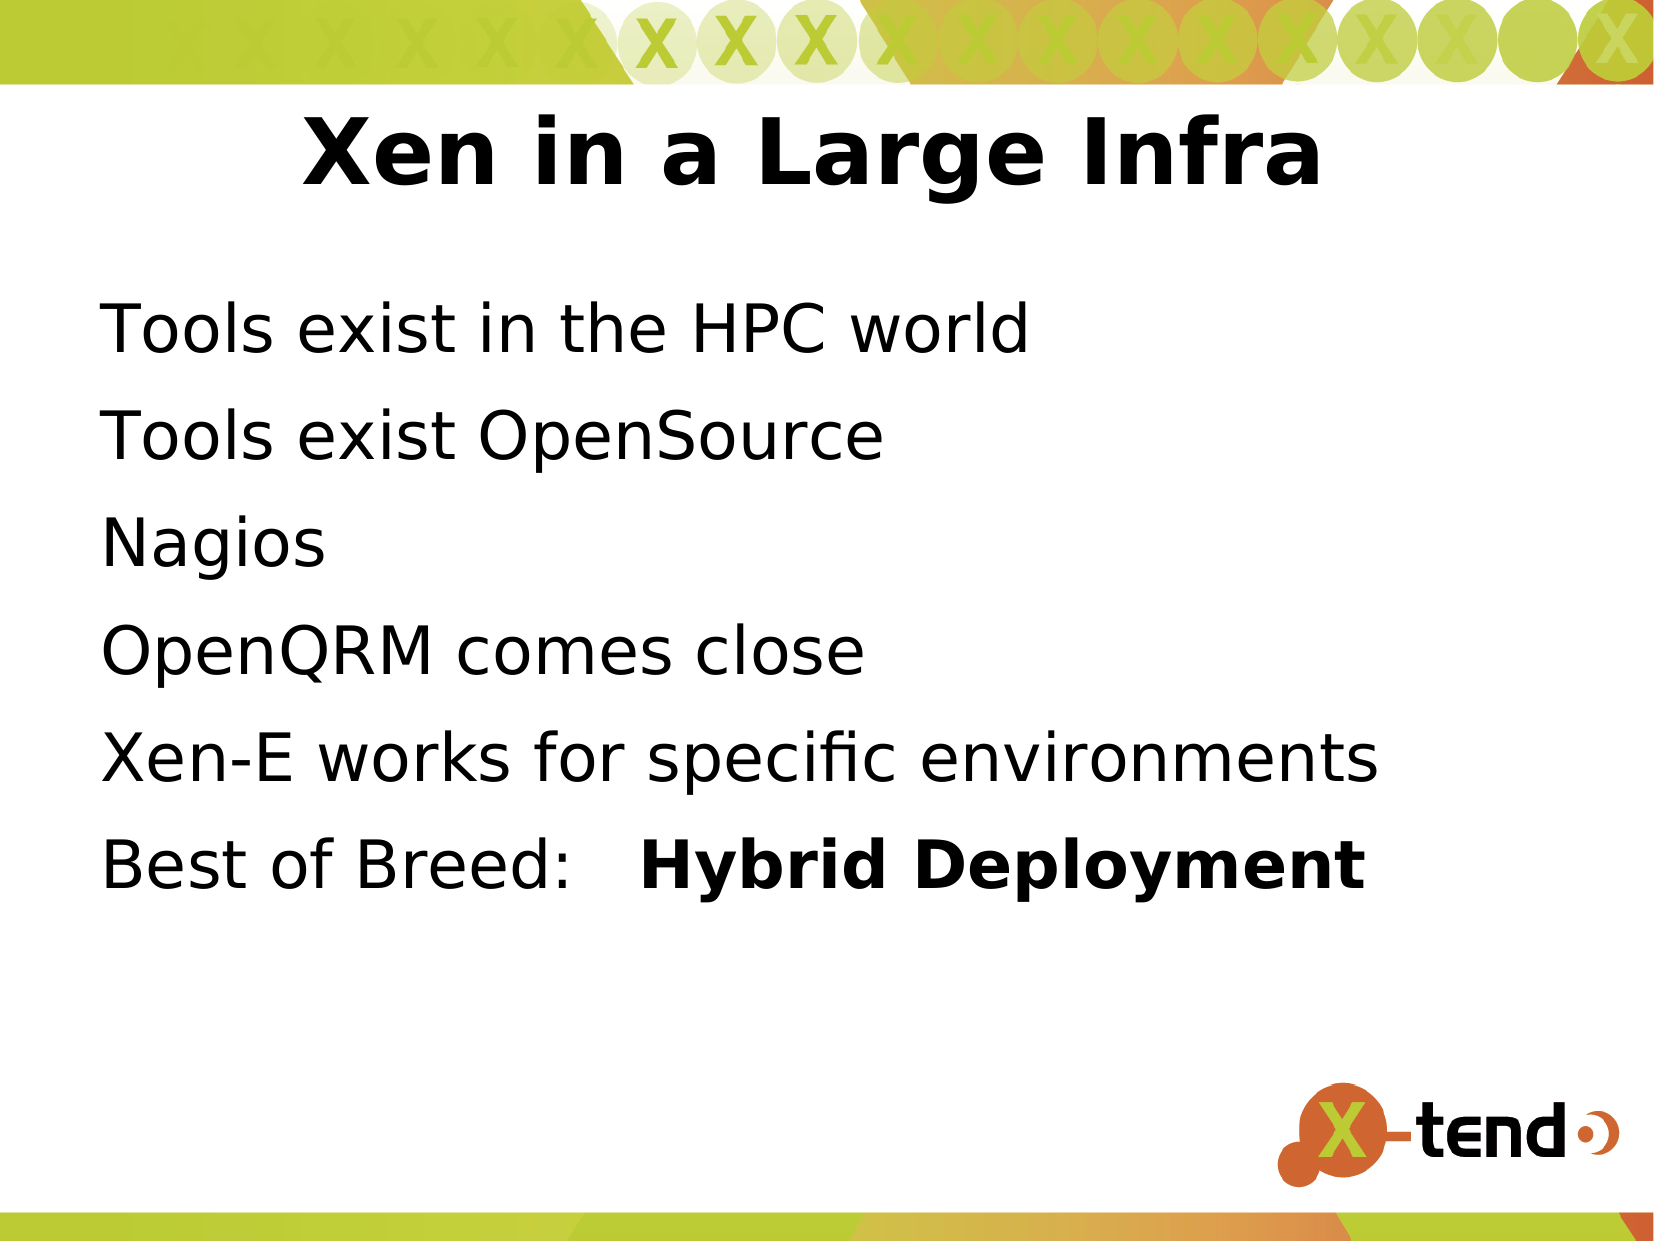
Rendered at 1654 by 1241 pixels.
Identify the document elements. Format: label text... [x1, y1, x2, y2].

picture [0, 0, 1654, 1241]
list Tools exist in the HPC world Tools exist OpenSource Nagios OpenQRM comes close Xen-E works for specific environments Best of Breed: Hybrid Deployment [82, 290, 1571, 1109]
title Xen in a Large Infra [82, 49, 1571, 257]
